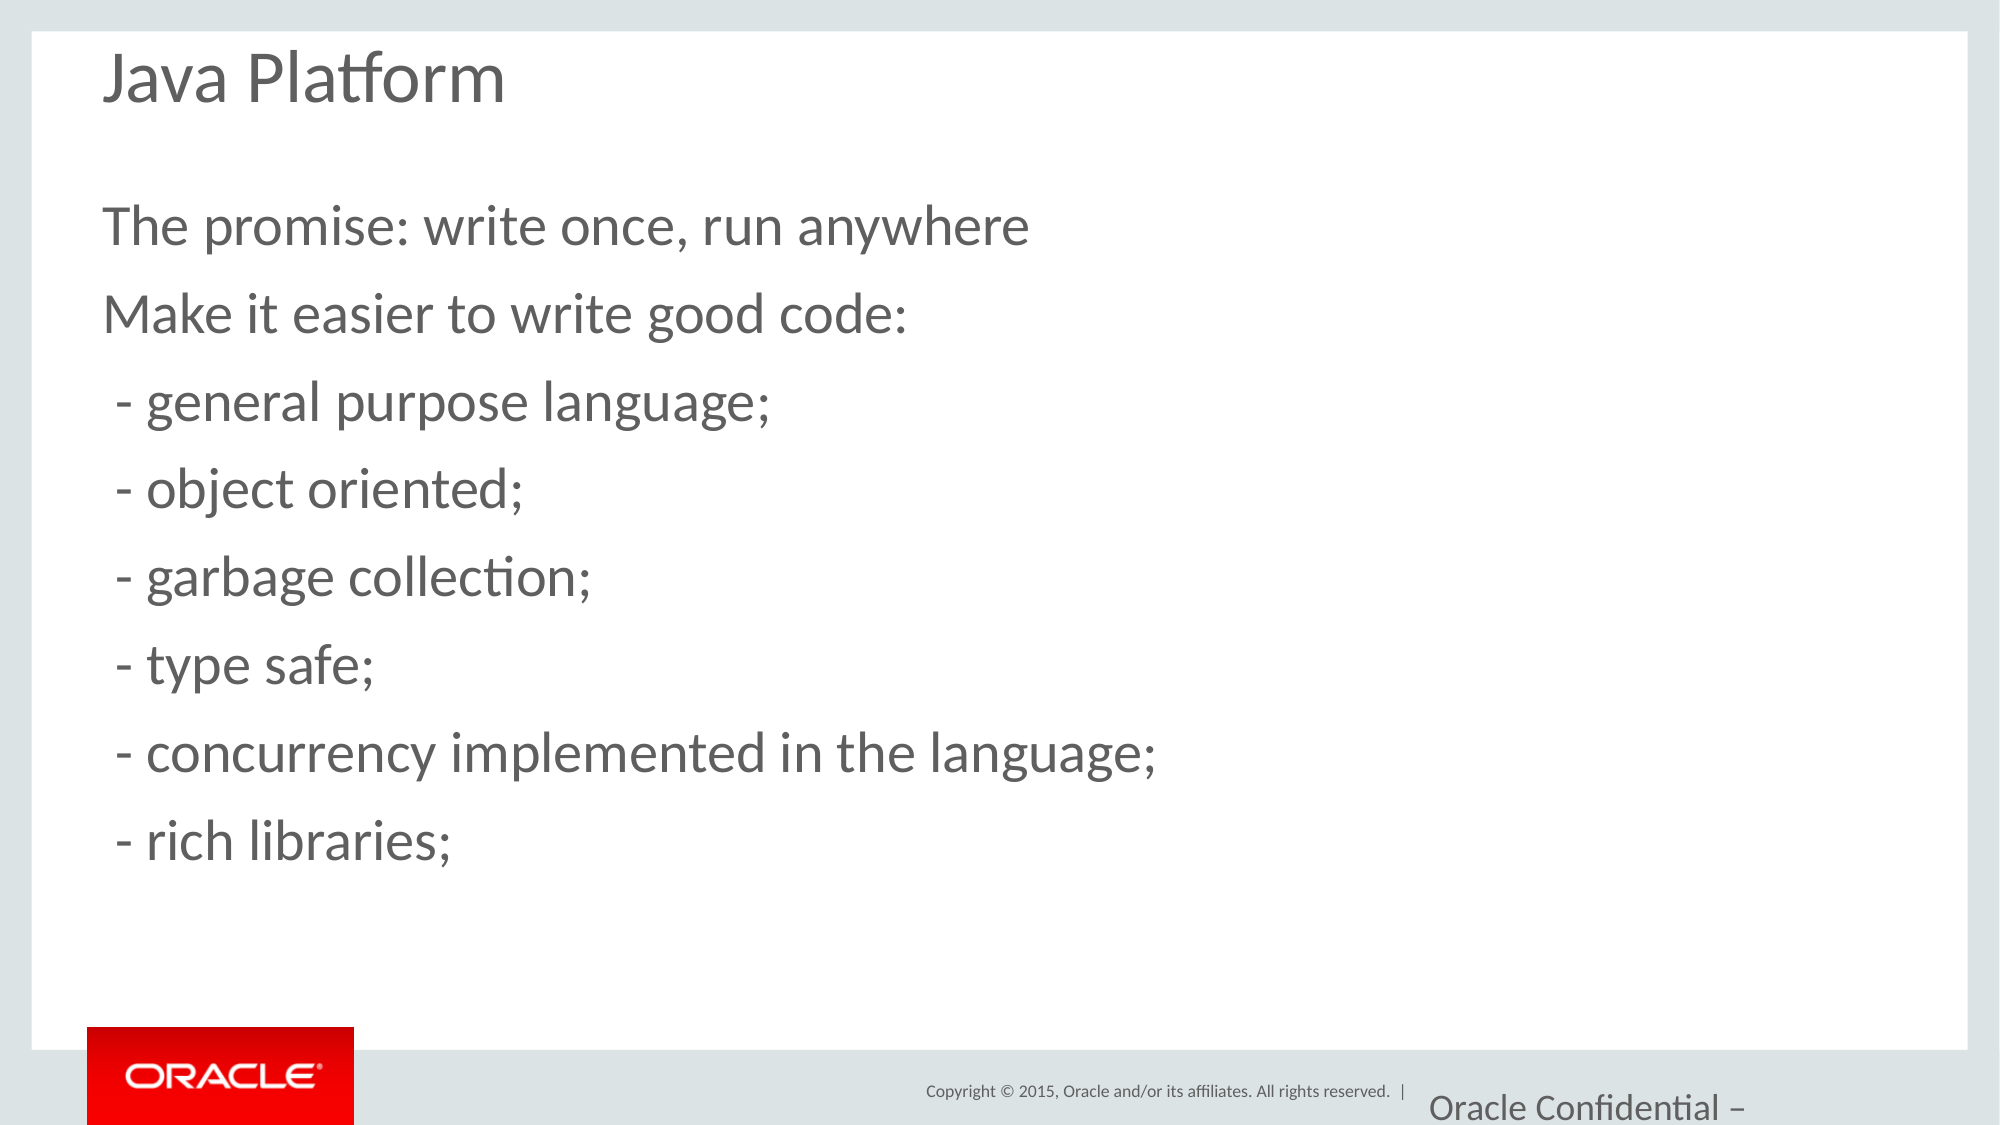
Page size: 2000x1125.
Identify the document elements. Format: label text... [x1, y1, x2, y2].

footer Oracle Confidential – Restricted [1414, 1075, 1865, 1106]
list The promise: write once, run anywhere Make it easier to write good code: - general purpose language; - object oriented; - garbage collection; - type safe; - concurrency implemented in the language; - rich libraries; [87, 187, 1913, 913]
title Java Platform [87, 37, 1913, 121]
picture [87, 1027, 354, 1125]
